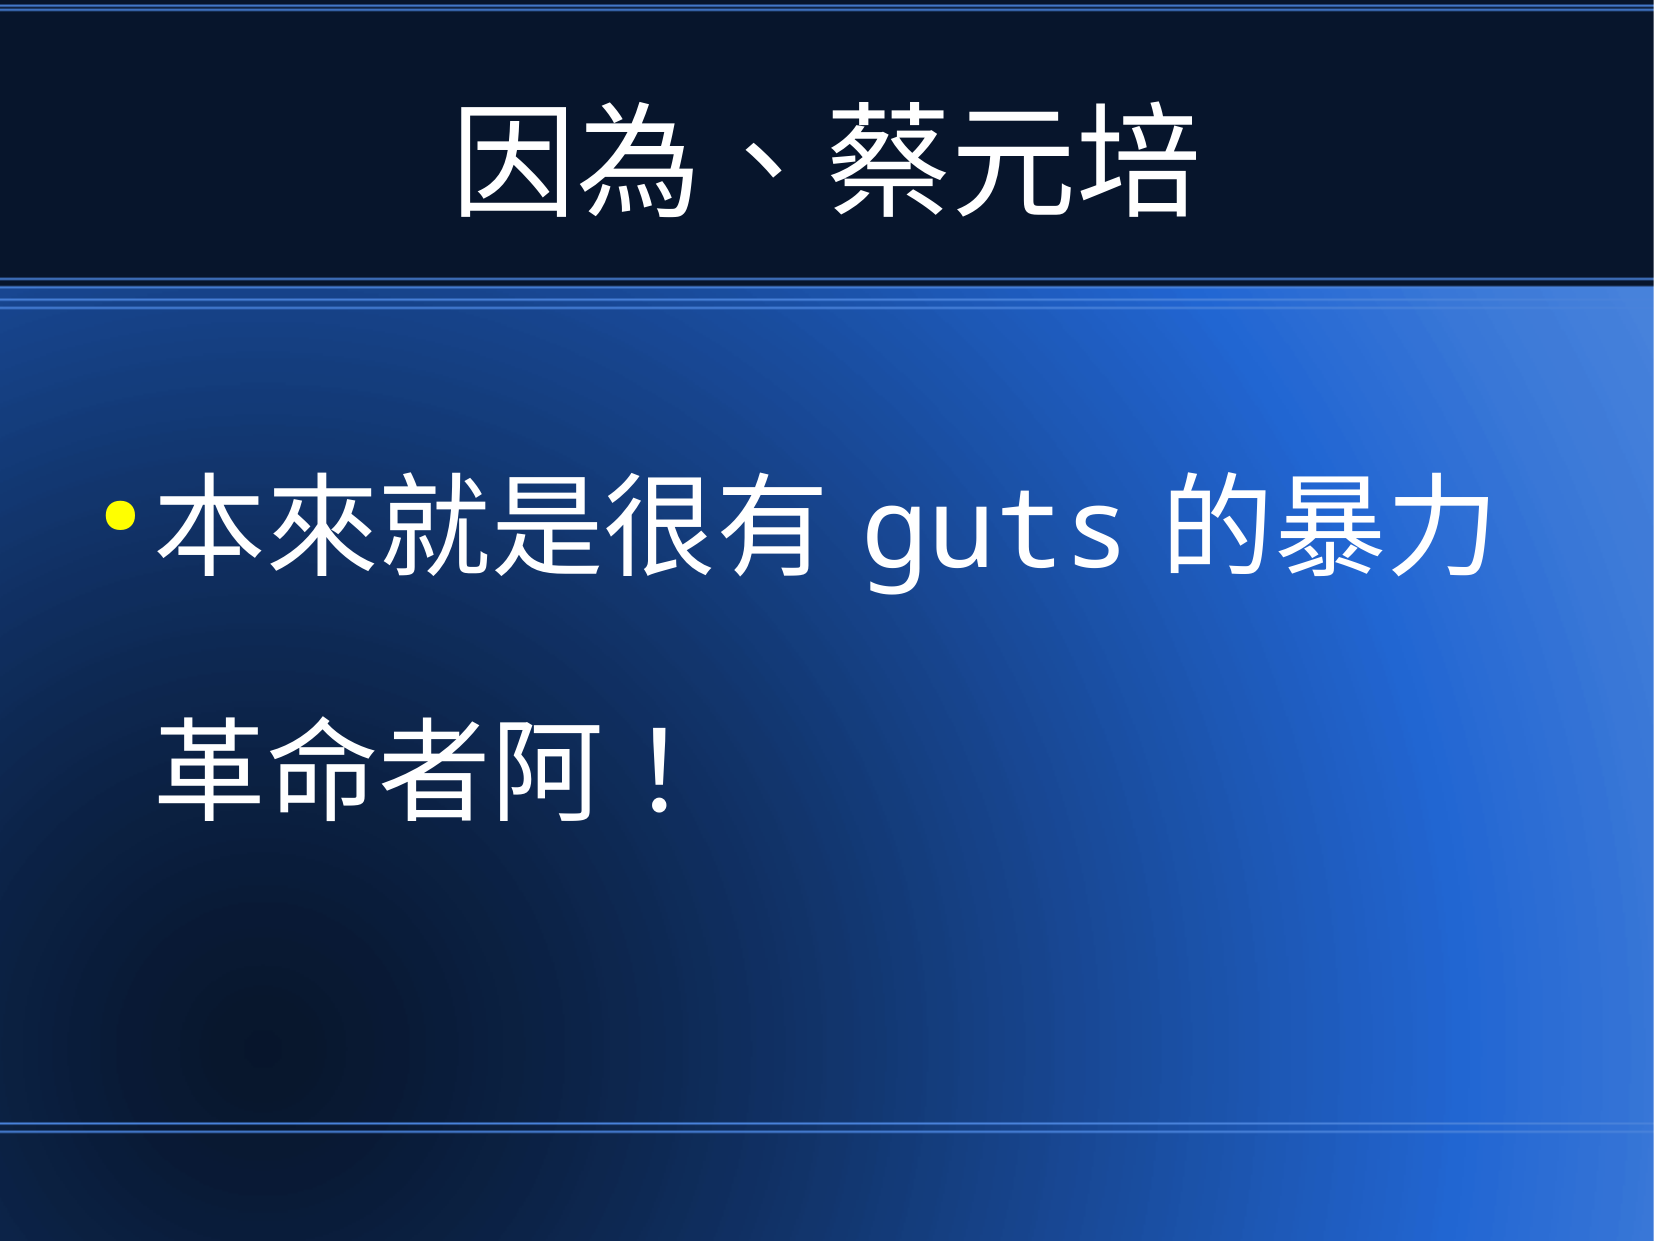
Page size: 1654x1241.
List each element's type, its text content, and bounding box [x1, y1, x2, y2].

list 本來就是很有guts的暴力革命者阿！ [82, 355, 1571, 1241]
title 因為、蔡元培 [82, 49, 1571, 257]
picture [0, 0, 1654, 1241]
